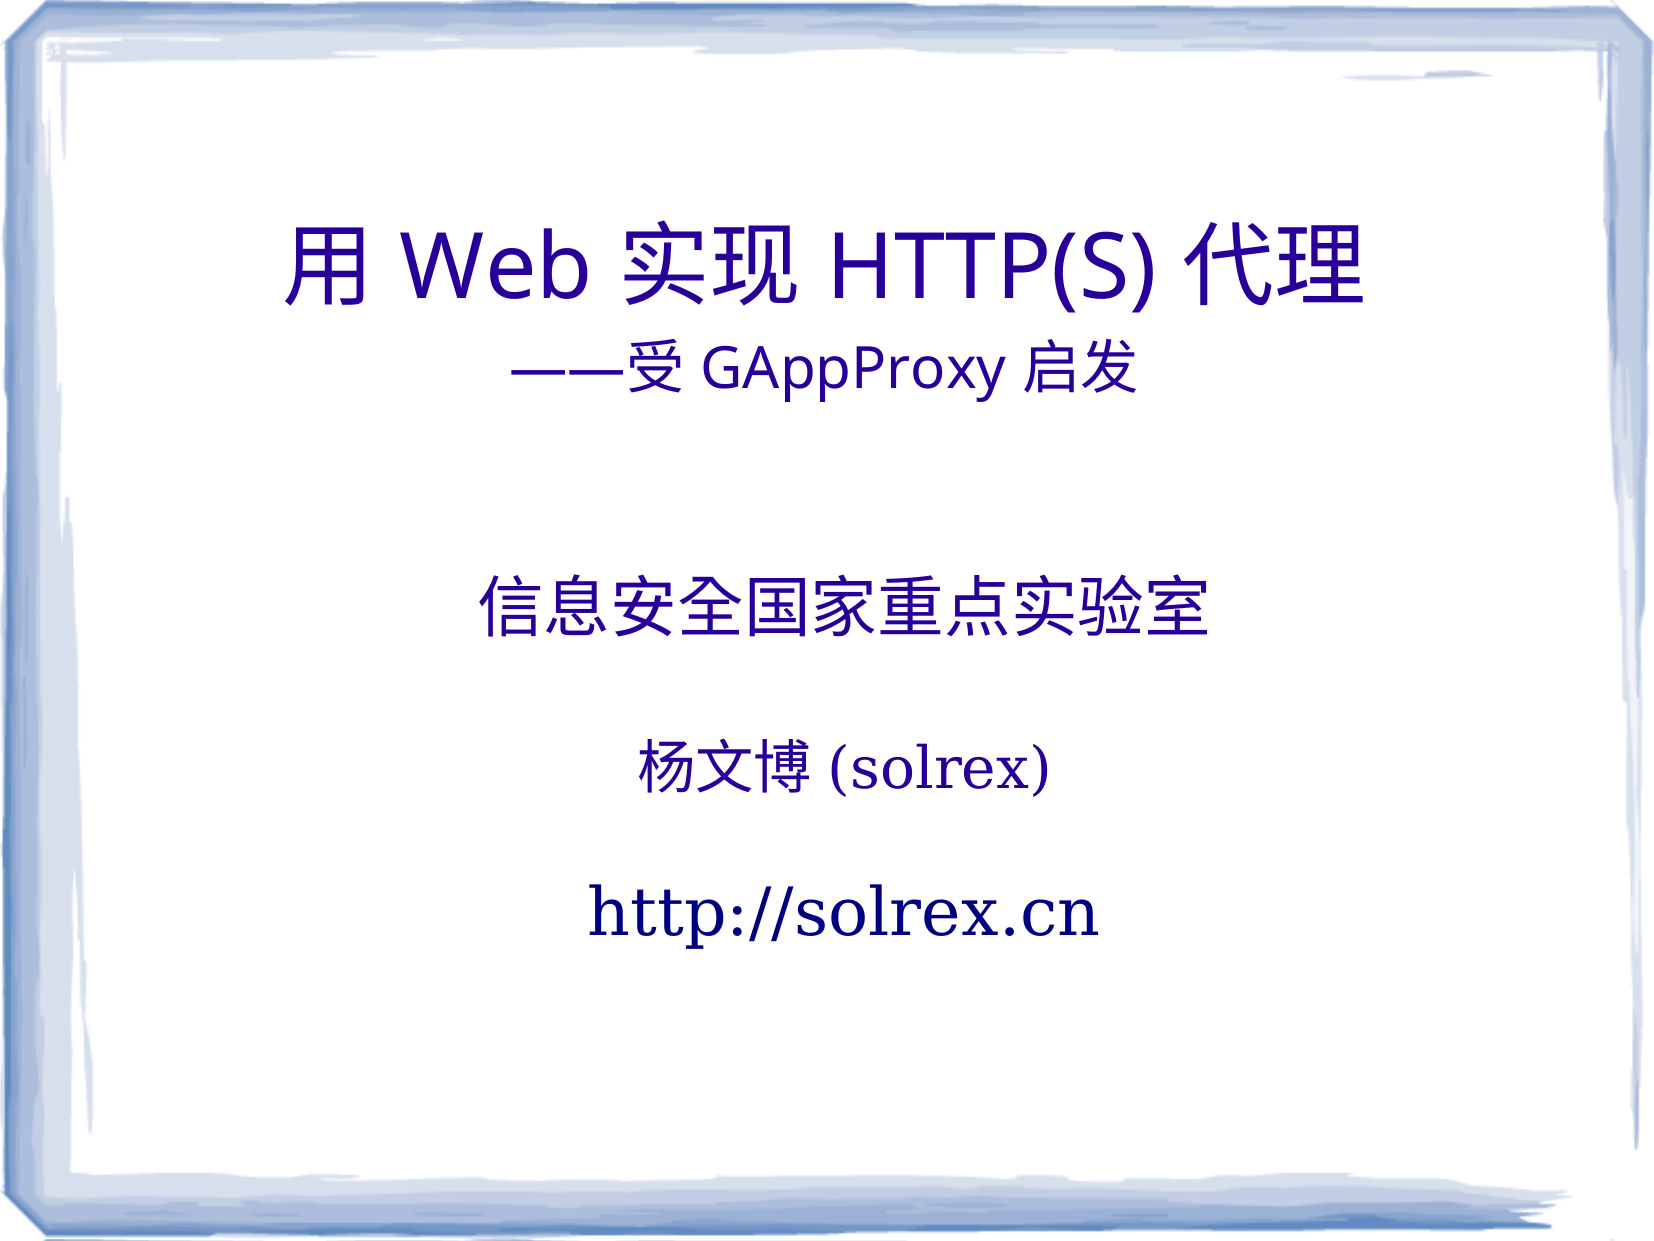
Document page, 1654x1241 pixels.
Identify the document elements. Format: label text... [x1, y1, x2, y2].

picture [0, 0, 1654, 1241]
title 用Web实现HTTP(S)代理 ——受GAppProxy启发 [80, 153, 1569, 454]
subtitle 信息安全国家重点实验室 杨文博(solrex) http://solrex.cn [118, 450, 1571, 1136]
